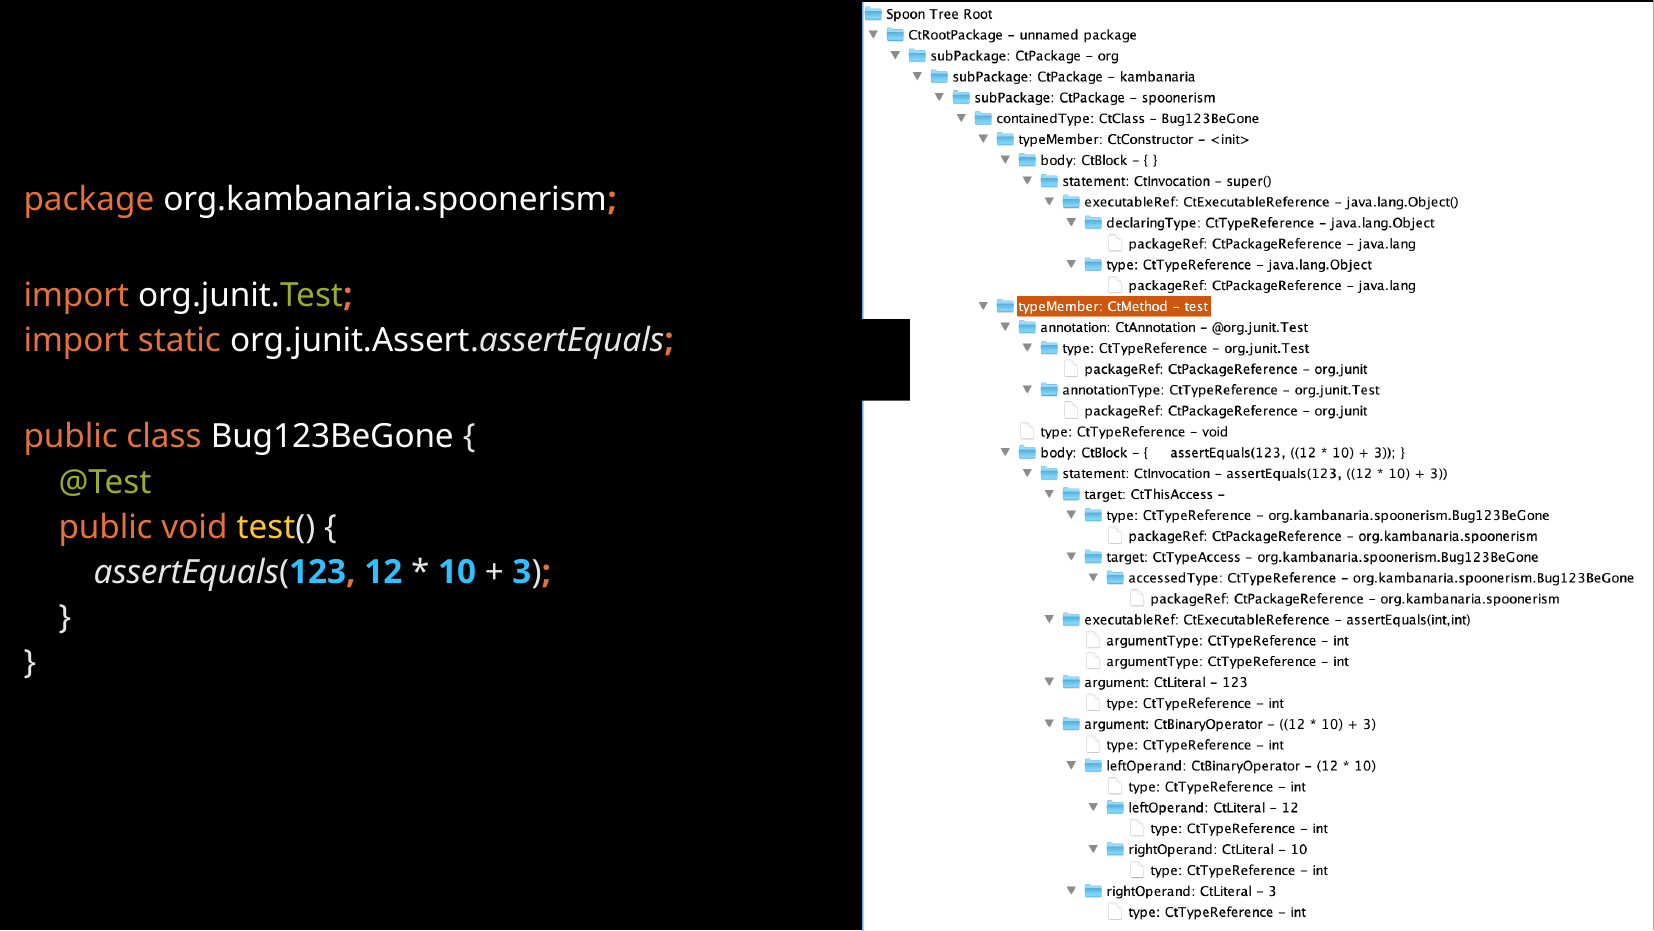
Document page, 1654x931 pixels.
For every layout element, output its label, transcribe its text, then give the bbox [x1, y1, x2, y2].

picture [862, 2, 1653, 931]
subtitle package org.kambanaria.spoonerism; import org.junit.Test; import static org.junit.Assert.assertEquals; public class Bug123BeGone { @Test public void test() { assertEquals(123, 12 * 10 + 3); } } [23, 23, 1630, 886]
